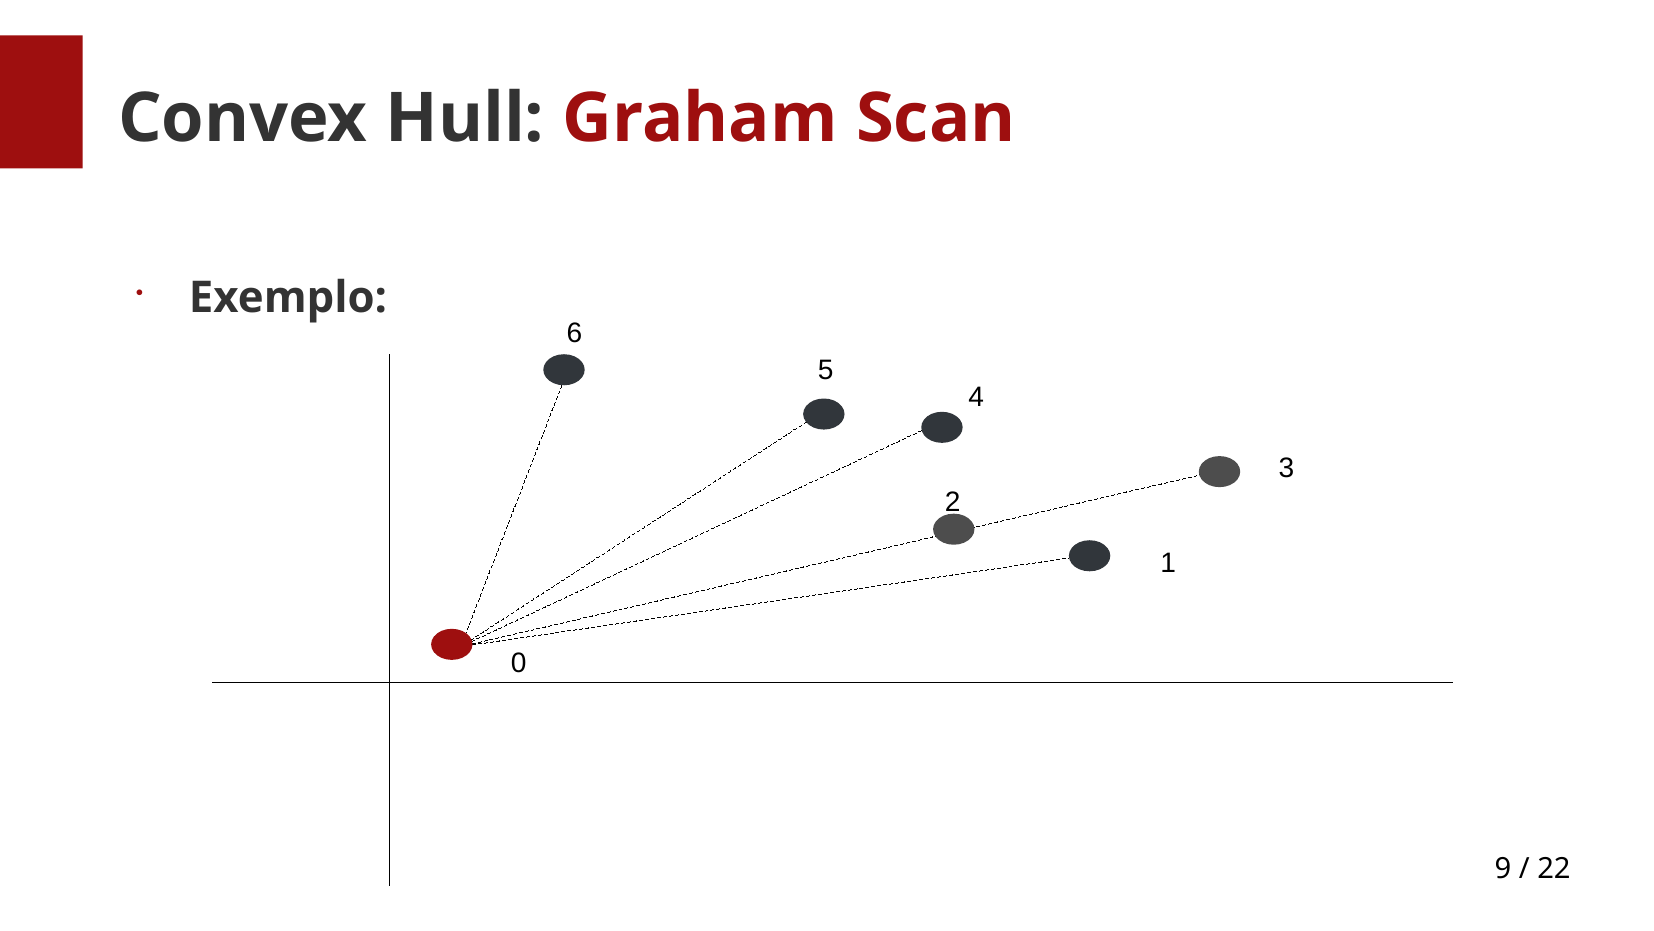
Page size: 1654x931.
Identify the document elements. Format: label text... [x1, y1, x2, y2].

text_box [543, 357, 585, 386]
text_box [921, 411, 963, 443]
text_box [935, 536, 973, 545]
text_box 3 [1263, 444, 1315, 502]
text_box [431, 628, 473, 660]
text_box 4 [953, 373, 1004, 431]
text_box [1198, 456, 1241, 488]
text_box 0 [496, 639, 547, 697]
title Convex Hull: Graham Scan [118, 37, 1571, 193]
text_box 1 [1145, 540, 1197, 598]
text_box [803, 404, 845, 430]
text_box 6 [551, 310, 603, 367]
text_box 2 [929, 478, 981, 536]
text_box 5 [803, 347, 854, 404]
text_box [1068, 540, 1111, 572]
list Exemplo: [118, 265, 1536, 806]
